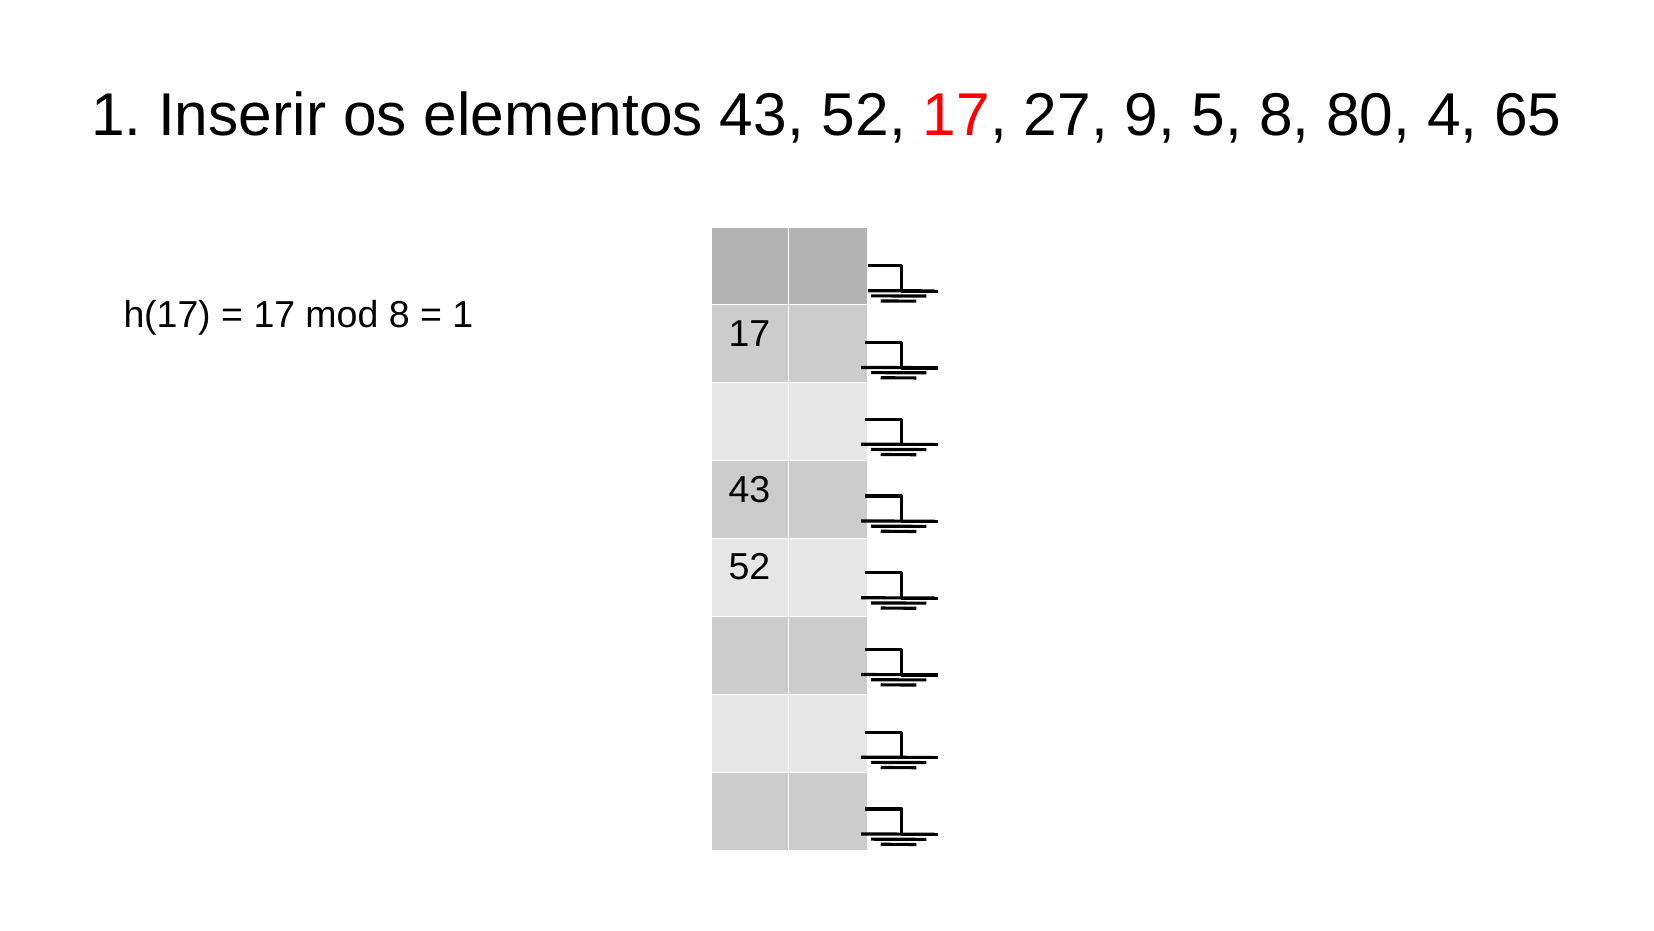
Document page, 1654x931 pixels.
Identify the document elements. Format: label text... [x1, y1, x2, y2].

table_header [789, 228, 867, 304]
table_cell [712, 383, 788, 460]
table_cell 17 [712, 305, 788, 382]
table_cell [789, 383, 867, 460]
table_cell [789, 773, 867, 850]
table_cell [712, 773, 788, 850]
table_cell [789, 461, 867, 538]
table_cell 52 [712, 539, 788, 616]
table_cell [712, 617, 788, 694]
table_cell [712, 695, 788, 772]
table_cell [789, 539, 867, 616]
table_header [712, 228, 788, 304]
table_cell [789, 305, 867, 382]
table_cell 43 [712, 461, 788, 538]
table_cell [789, 695, 867, 772]
table_cell [789, 617, 867, 694]
text_box h(17) = 17 mod 8 = 1 [108, 285, 489, 343]
title 1. Inserir os elementos 43, 52, 17, 27, 9, 5, 8, 80, 4, 65 [82, 37, 1571, 193]
